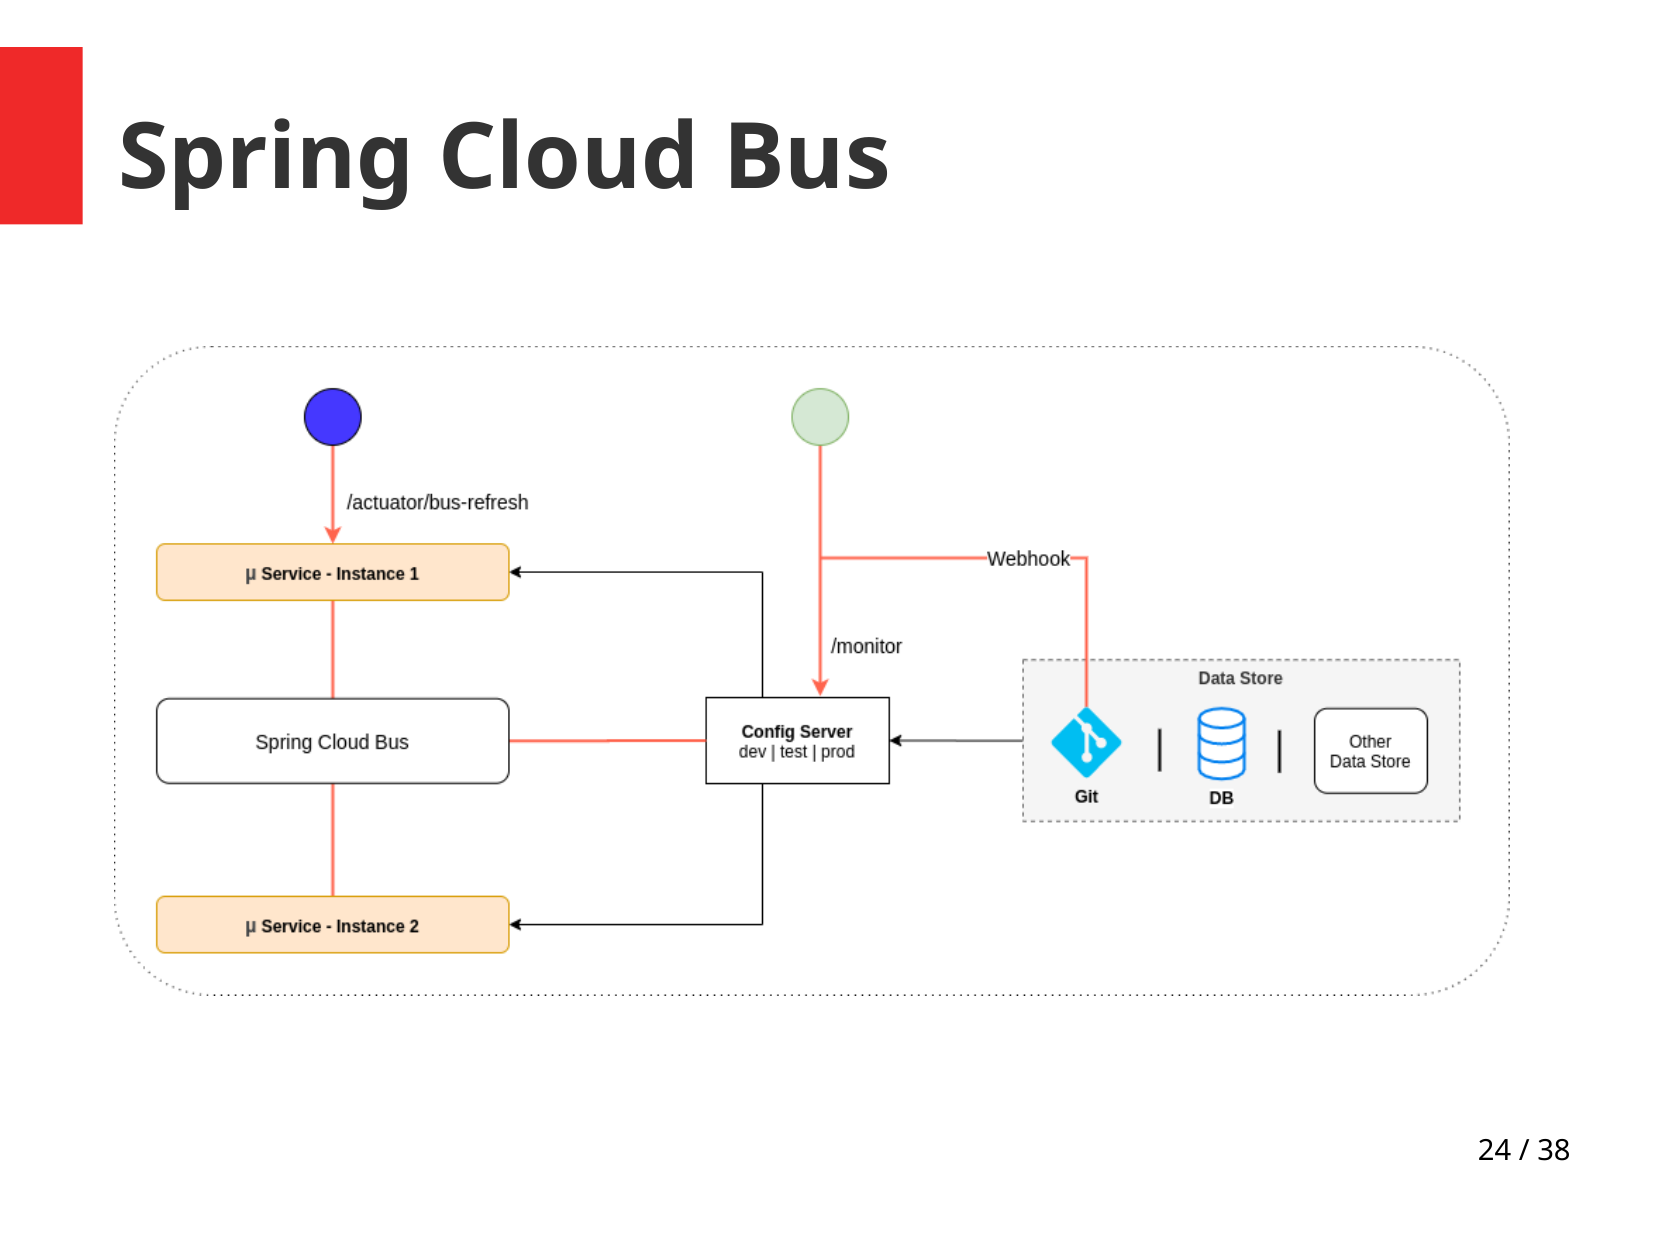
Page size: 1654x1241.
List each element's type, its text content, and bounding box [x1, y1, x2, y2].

picture [114, 346, 1510, 996]
title Spring Cloud Bus [118, 49, 1571, 257]
